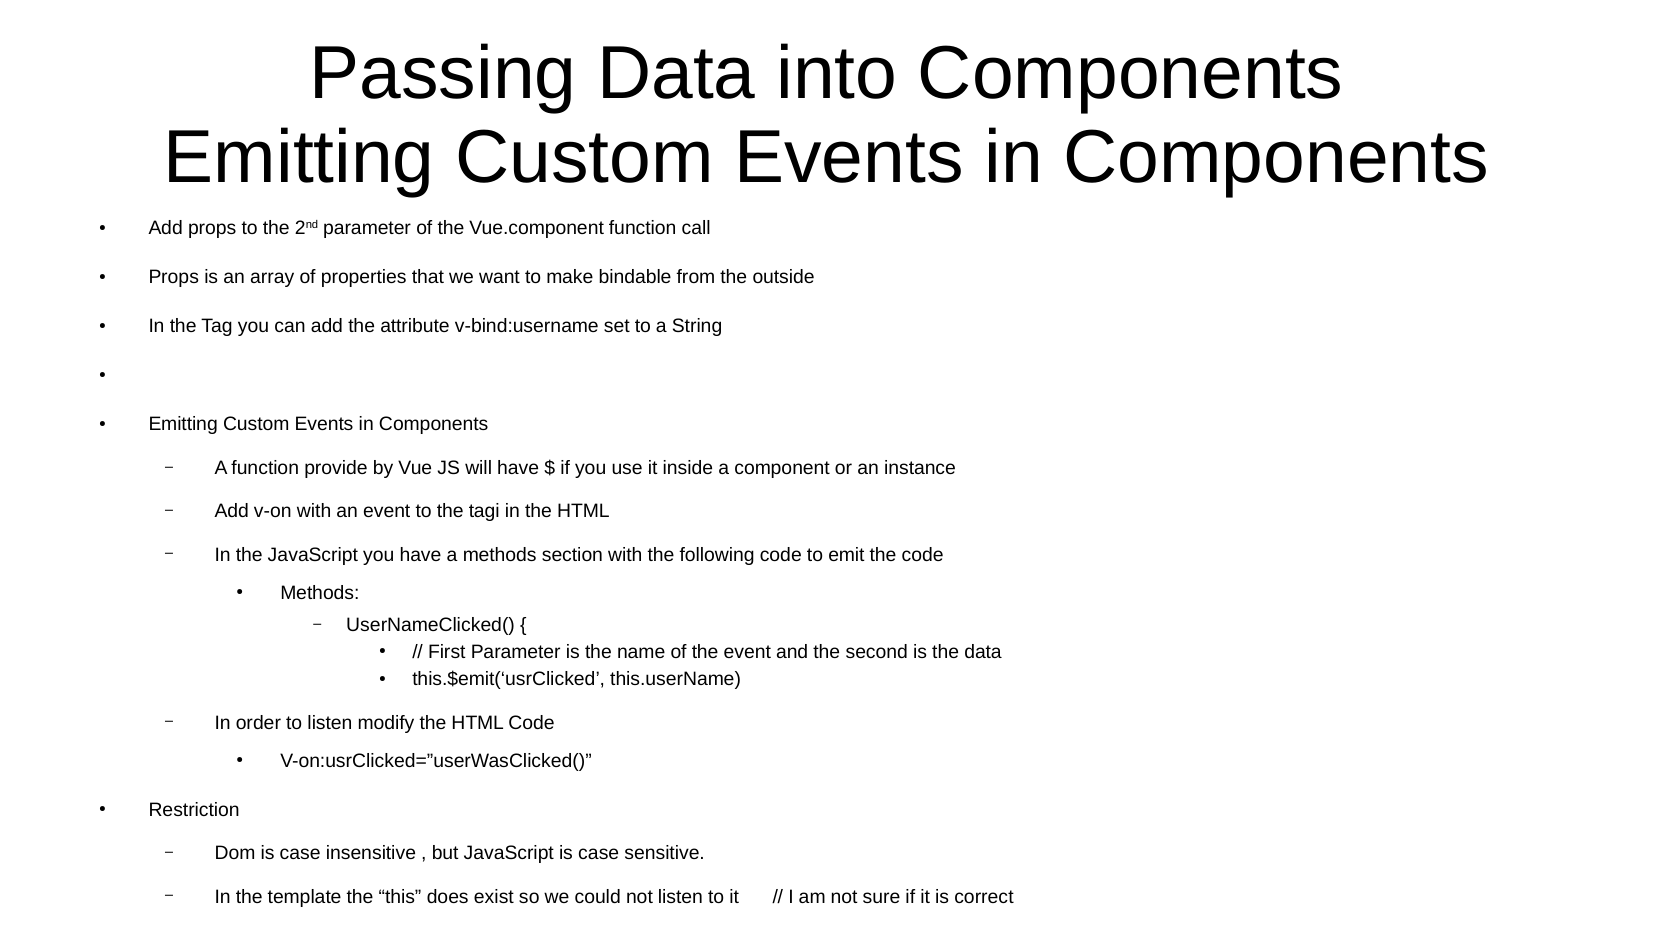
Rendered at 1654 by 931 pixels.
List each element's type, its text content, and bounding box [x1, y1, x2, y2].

title Passing Data into Components Emitting Custom Events in Components [82, 37, 1571, 193]
list Add props to the 2nd parameter of the Vue.component function call Props is an array of properties that we want to make bindable from the outside In the Tag you can add the attribute v-bind:username set to a String Emitting Custom Events in Components A function provide by Vue JS will have $ if you use it inside a component or an instance Add v-on with an event to the tagi in the HTML In the JavaScript you have a methods section with the following code to emit the code Methods: UserNameClicked() { // First Parameter is the name of the event and the second is the data this.$emit(‘usrClicked’, this.userName) In order to listen modify the HTML Code V-on:usrClicked=”userWasClicked()” Restriction Dom is case insensitive , but JavaScript is case sensitive. In the template the “this” does exist so we could not listen to it // I am not sure if it is correct [82, 217, 1576, 916]
